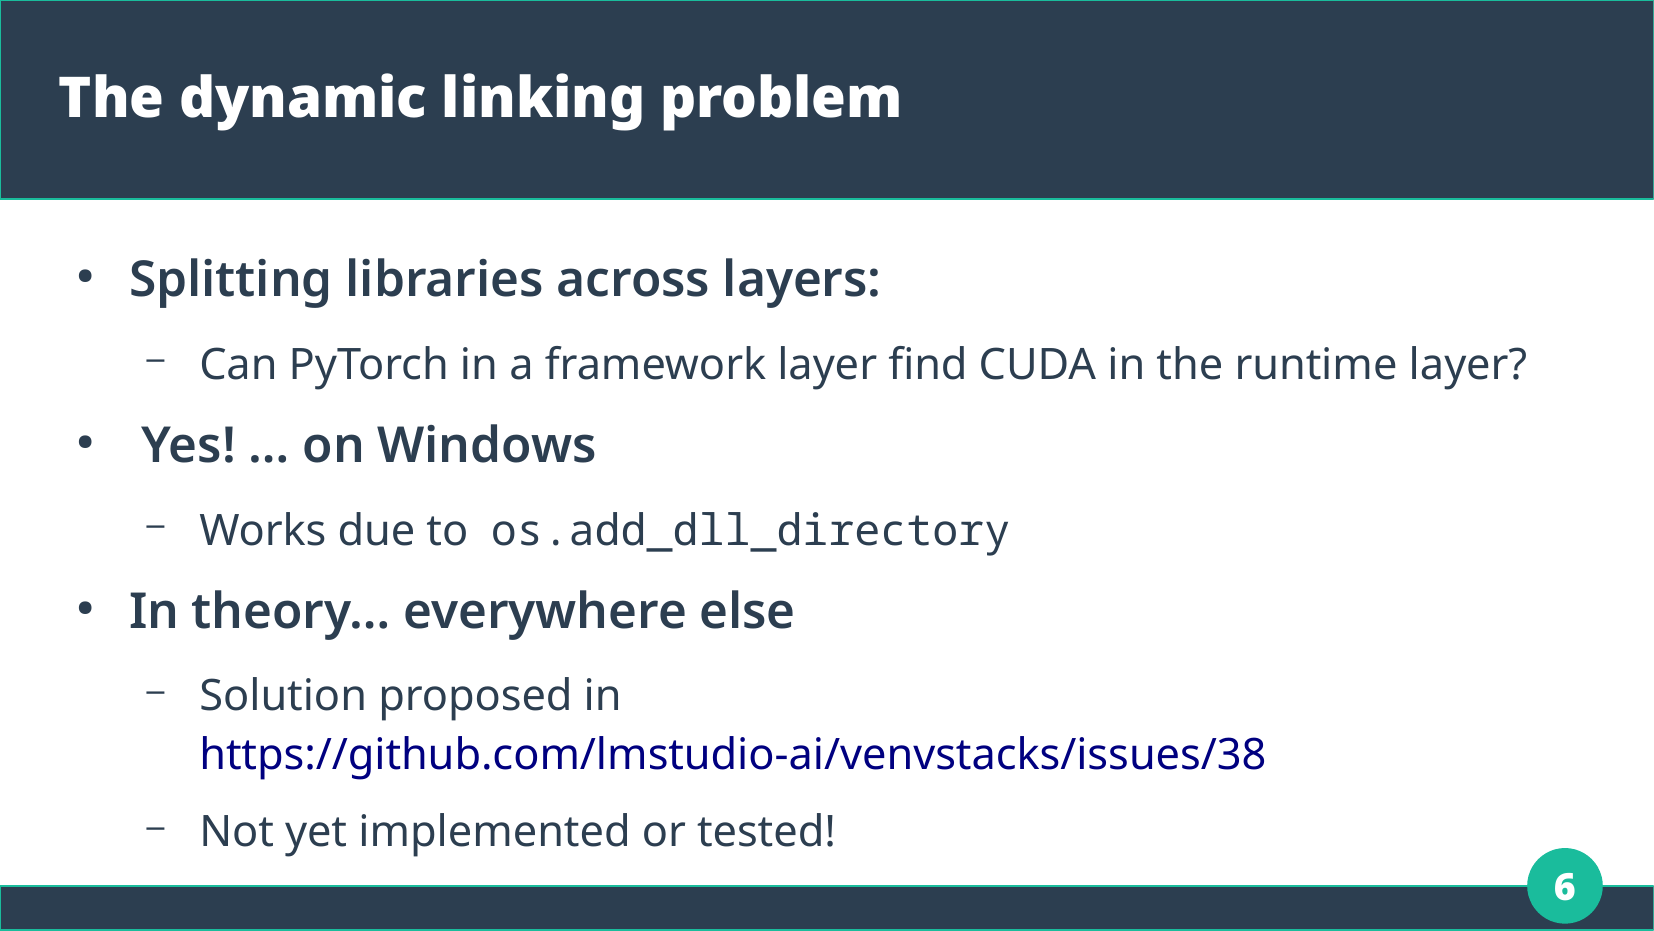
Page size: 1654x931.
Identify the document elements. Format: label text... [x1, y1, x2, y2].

title The dynamic linking problem [59, 37, 1595, 156]
list Splitting libraries across layers: Can PyTorch in a framework layer find CUDA in the runtime layer? Yes! … on Windows Works due to os.add_dll_directory In theory… everywhere else Solution proposed in https://github.com/lmstudio-ai/venvstacks/issues/38 Not yet implemented or tested! [59, 243, 1595, 864]
